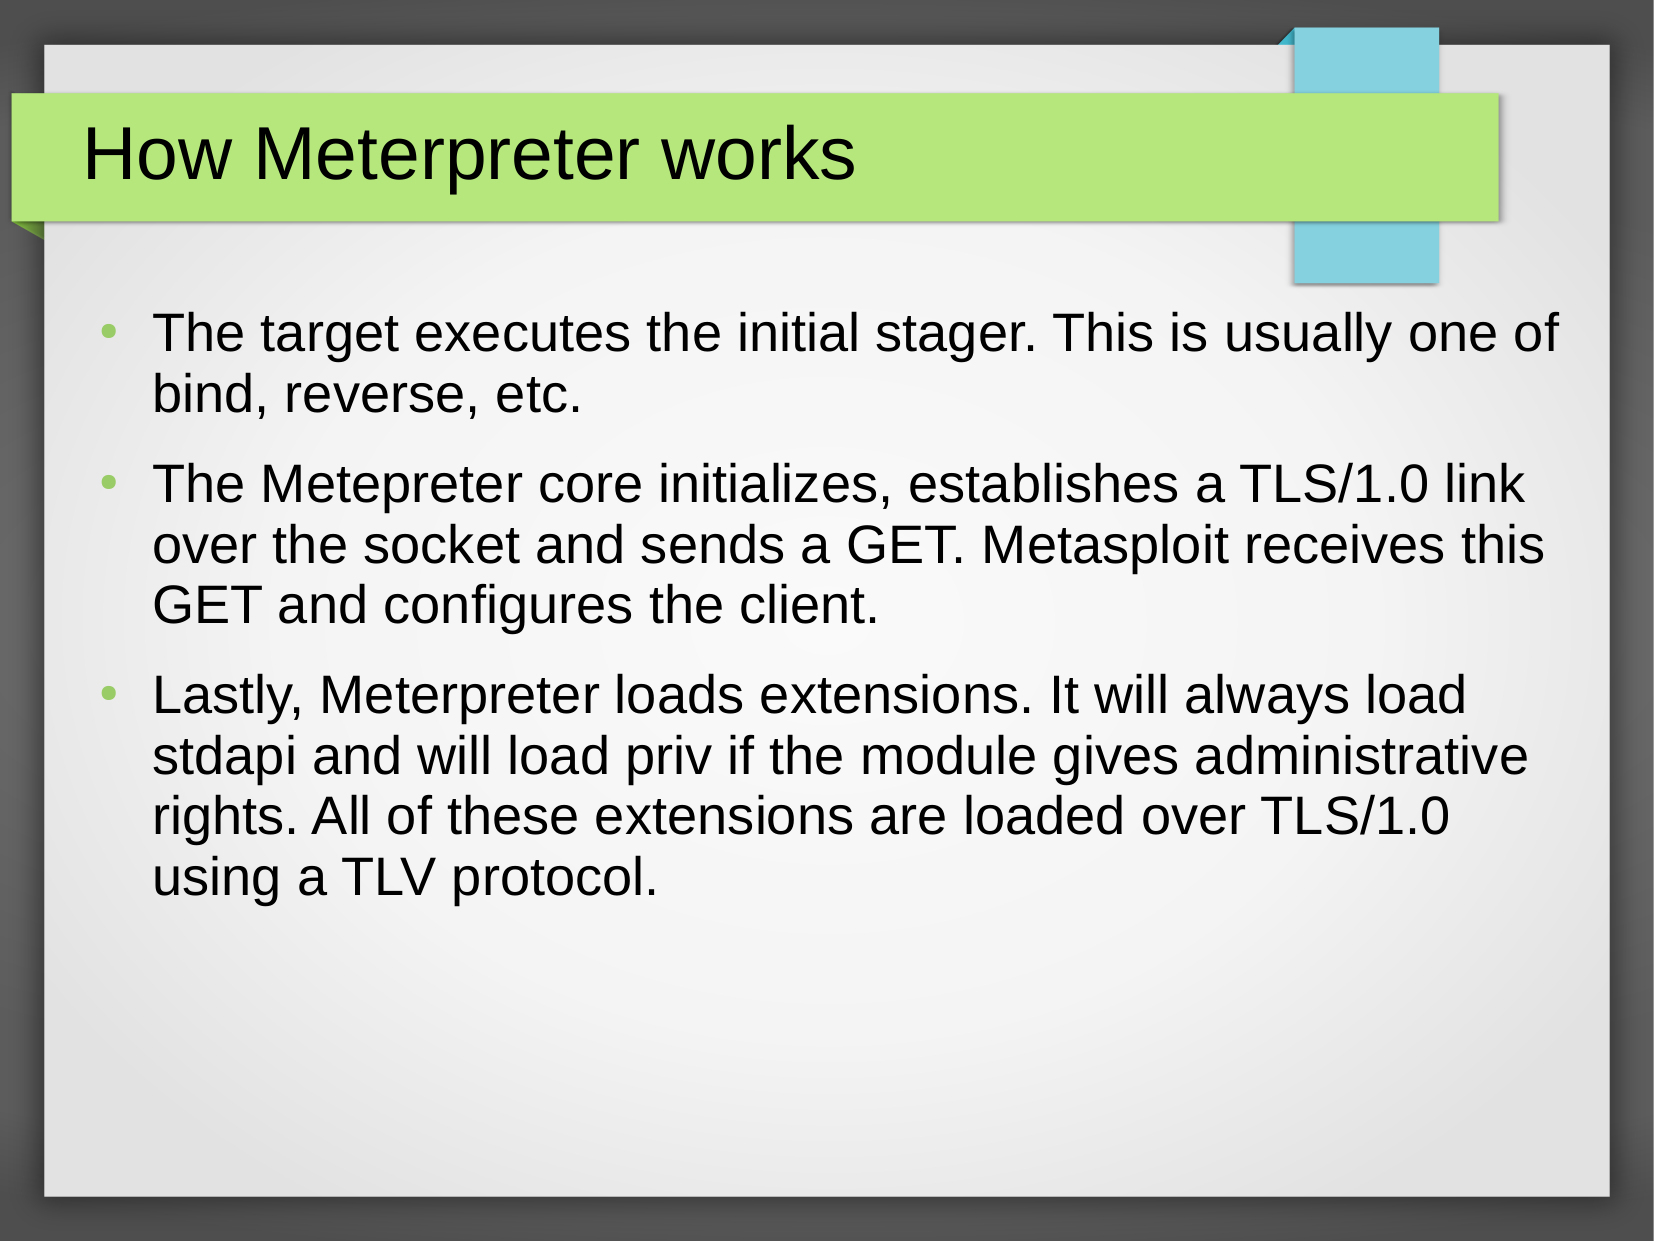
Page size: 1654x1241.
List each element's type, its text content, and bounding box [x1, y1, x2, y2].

list The target executes the initial stager. This is usually one of bind, reverse, etc. The Metepreter core initializes, establishes a TLS/1.0 link over the socket and sends a GET. Metasploit receives this GET and configures the client. Lastly, Meterpreter loads extensions. It will always load stdapi and will load priv if the module gives administrative rights. All of these extensions are loaded over TLS/1.0 using a TLV protocol. [81, 302, 1570, 1023]
picture [0, 0, 1654, 1241]
title How Meterpreter works [82, 94, 1264, 213]
